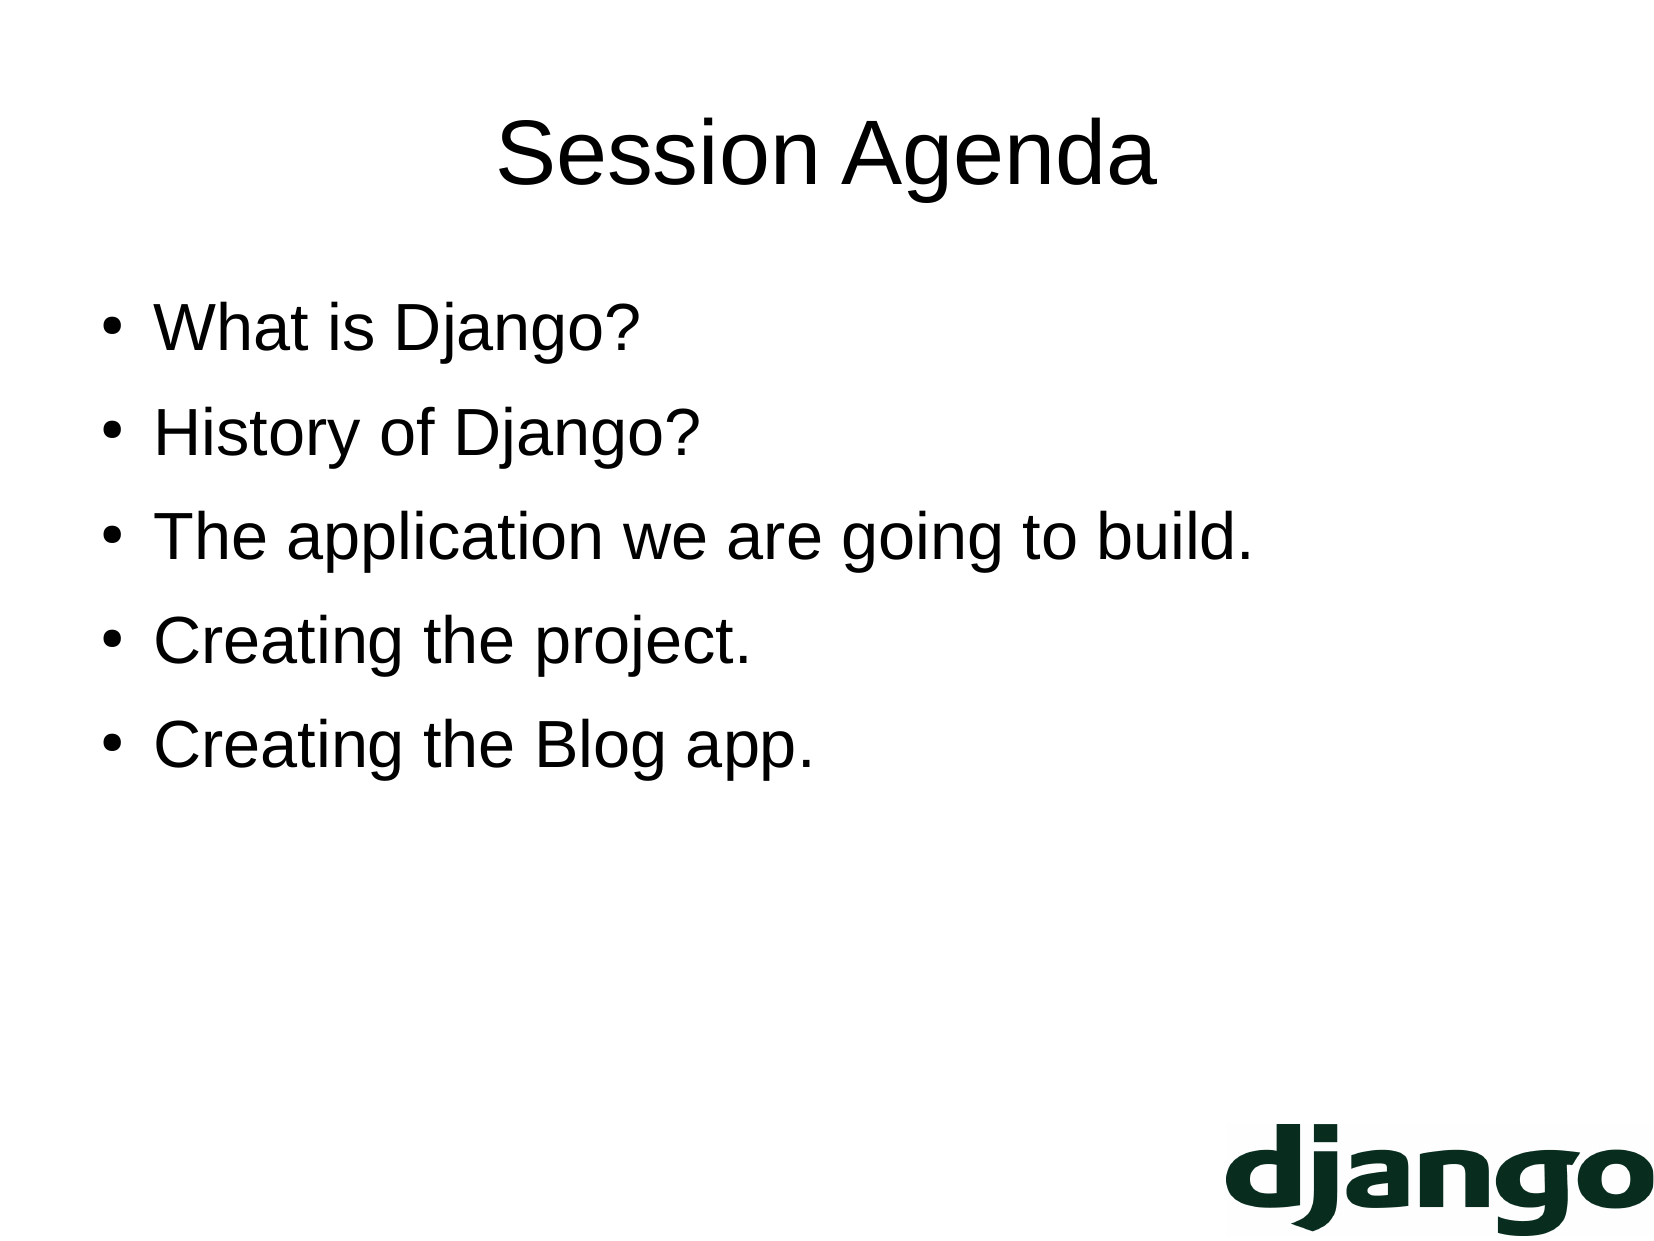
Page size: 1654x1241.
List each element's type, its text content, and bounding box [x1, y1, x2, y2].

picture [1226, 1124, 1654, 1236]
list What is Django? History of Django? The application we are going to build. Creating the project. Creating the Blog app. [82, 290, 1571, 1109]
title Session Agenda [82, 56, 1571, 250]
